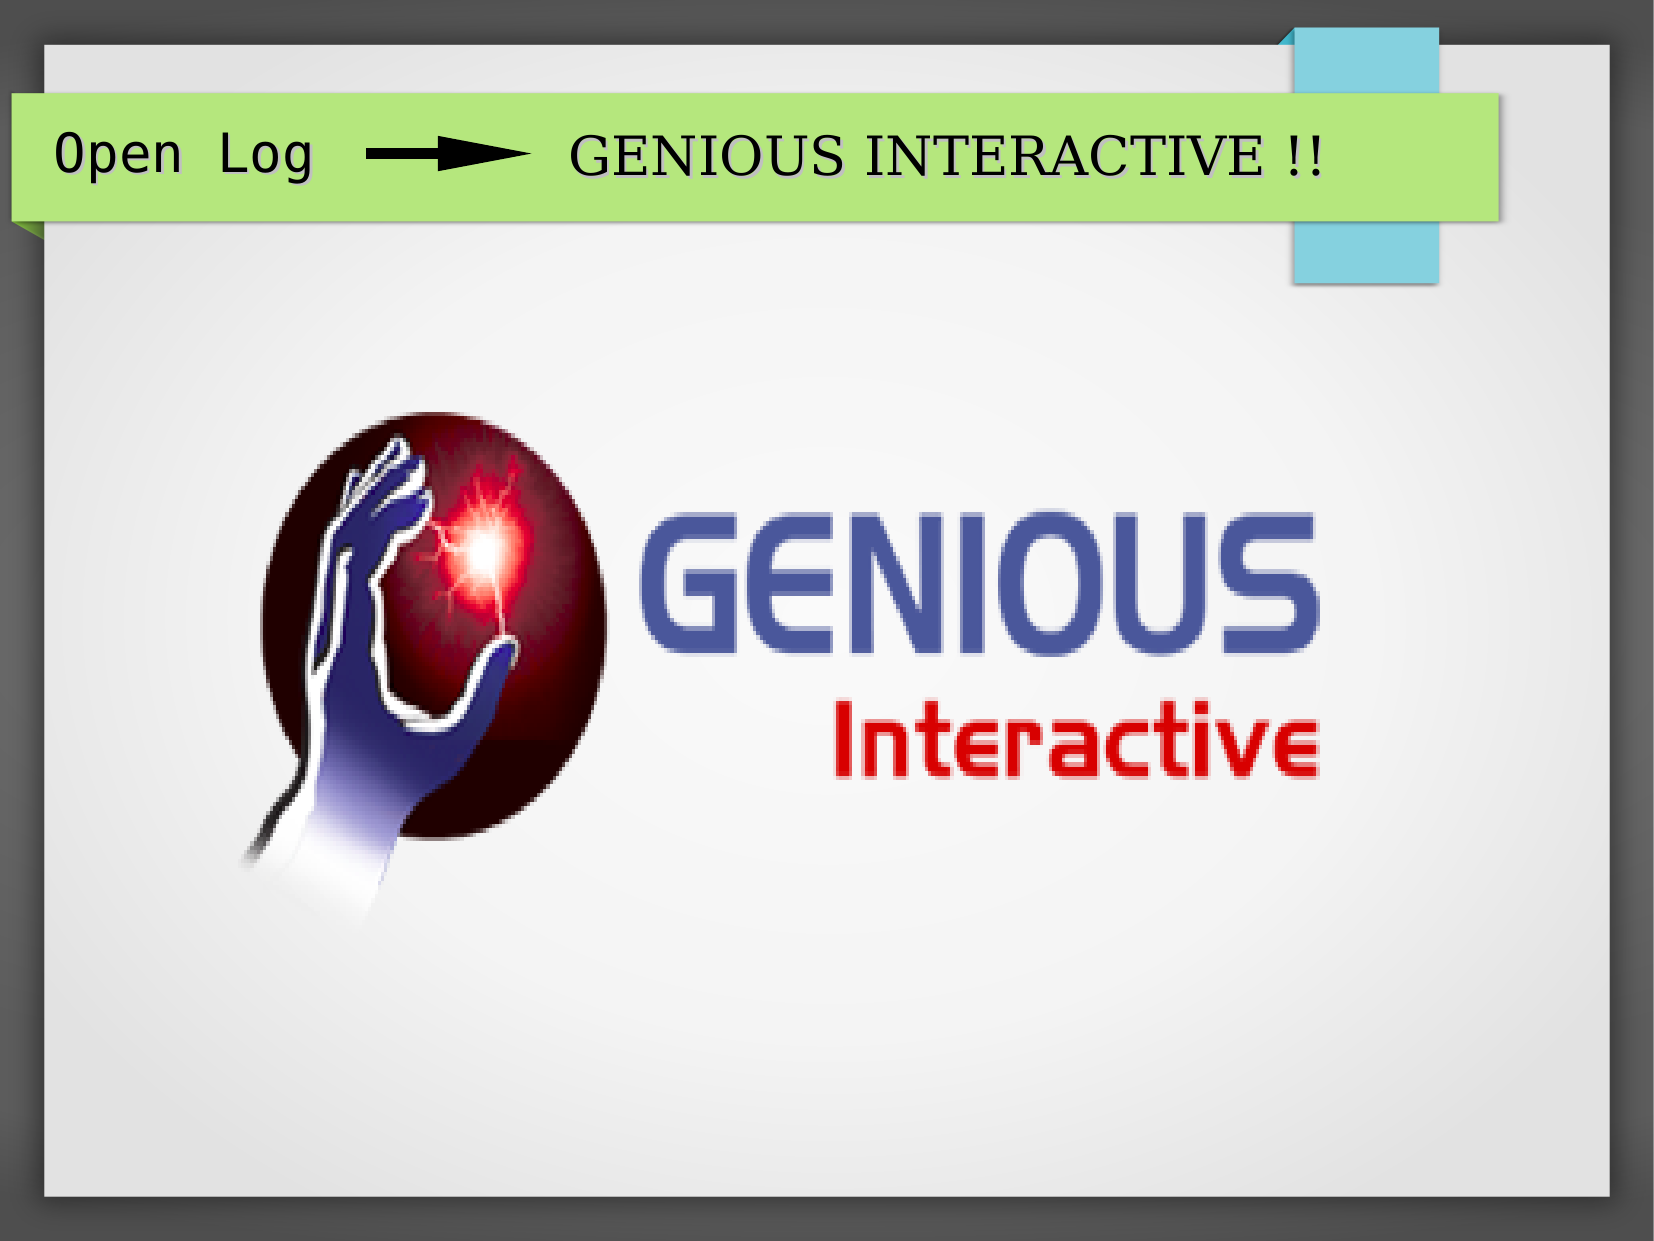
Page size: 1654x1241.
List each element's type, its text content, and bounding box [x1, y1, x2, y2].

title Open Log [0, 94, 1170, 213]
picture [0, 0, 1654, 1241]
text_box GENIOUS INTERACTIVE !! [553, 118, 1536, 231]
